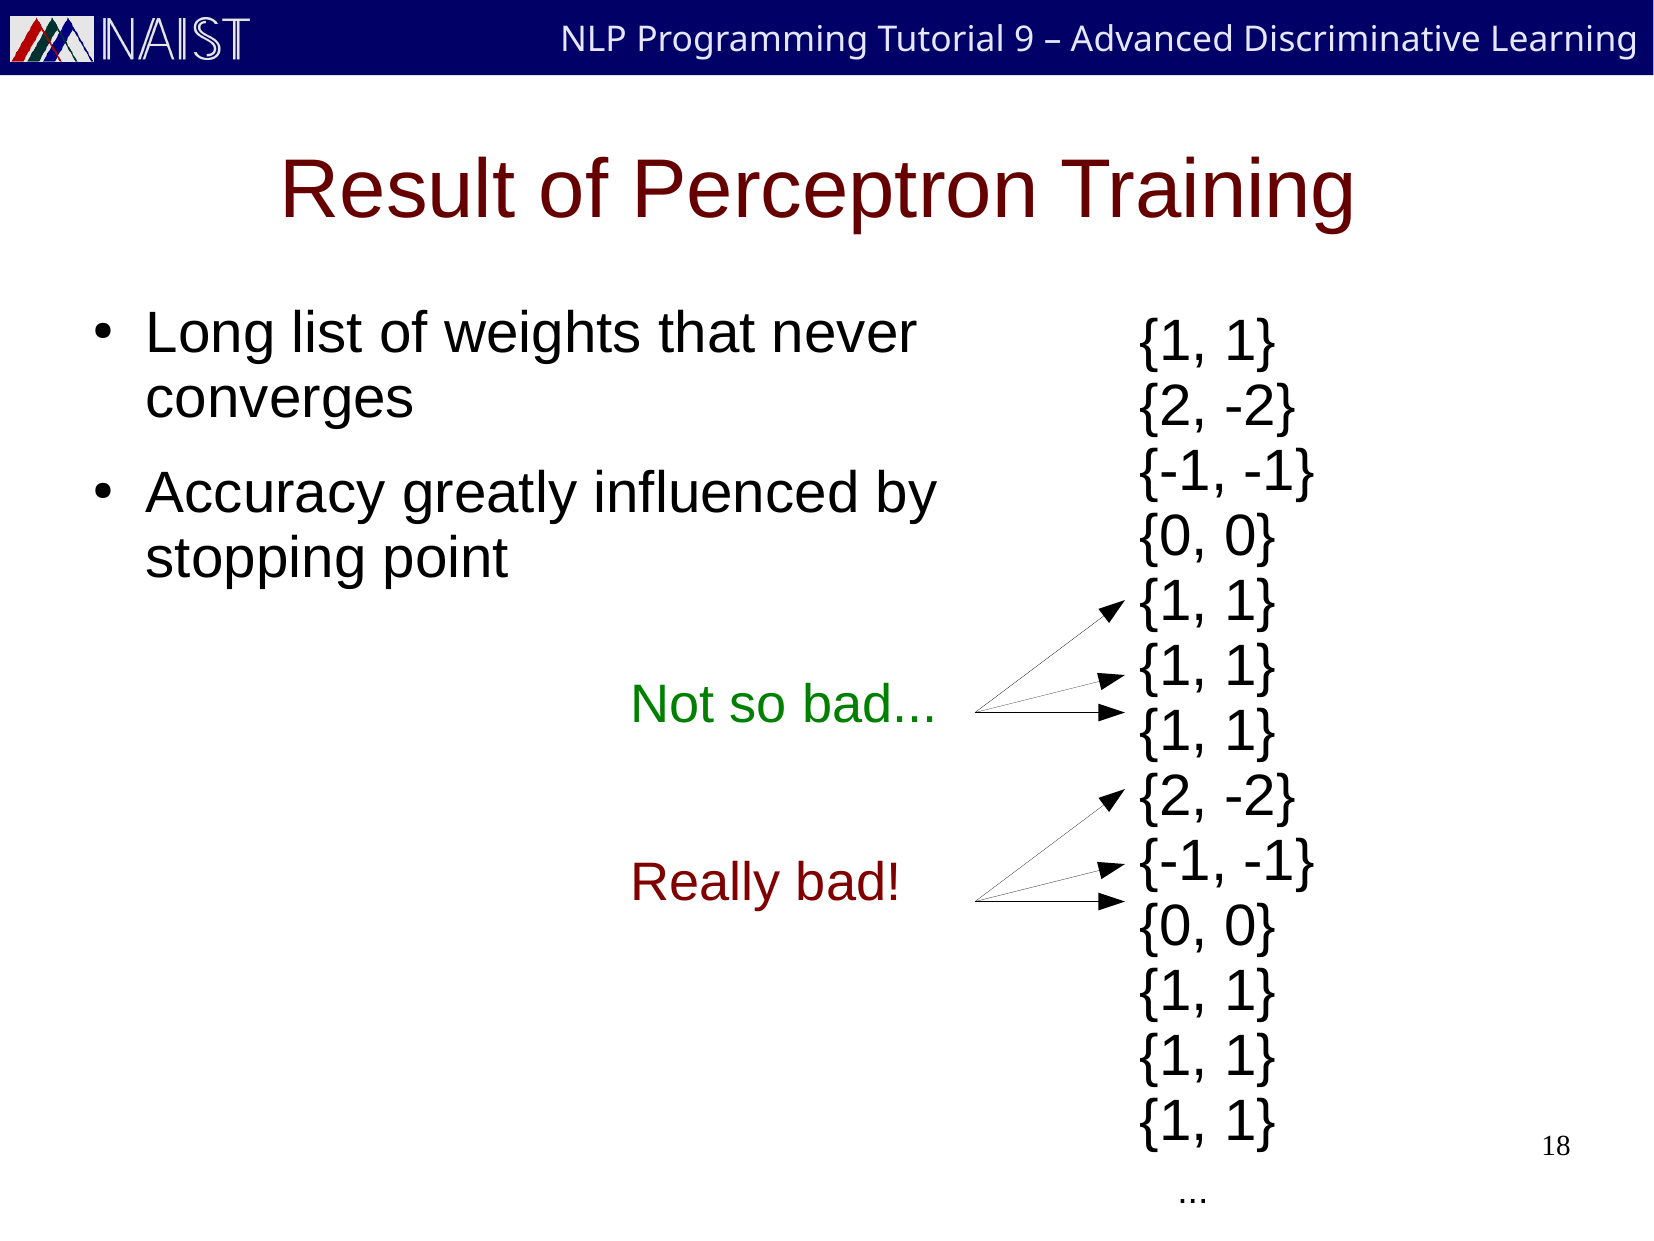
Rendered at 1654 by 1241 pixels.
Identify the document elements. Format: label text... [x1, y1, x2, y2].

picture [102, 17, 251, 60]
list Long list of weights that never converges Accuracy greatly influenced by stopping point [75, 300, 964, 1119]
text_box Really bad! [615, 843, 918, 919]
picture [10, 16, 94, 62]
text_box {1, 1} {2, -2} {-1, -1} {0, 0} {1, 1} {1, 1} {1, 1} {2, -2} {-1, -1} {0, 0} {1, 1} {1, 1} {1, 1} [1125, 300, 1331, 1161]
title Result of Perceptron Training [75, 92, 1564, 285]
text_box Not so bad... [615, 666, 954, 742]
text_box ... [1162, 1162, 1224, 1220]
